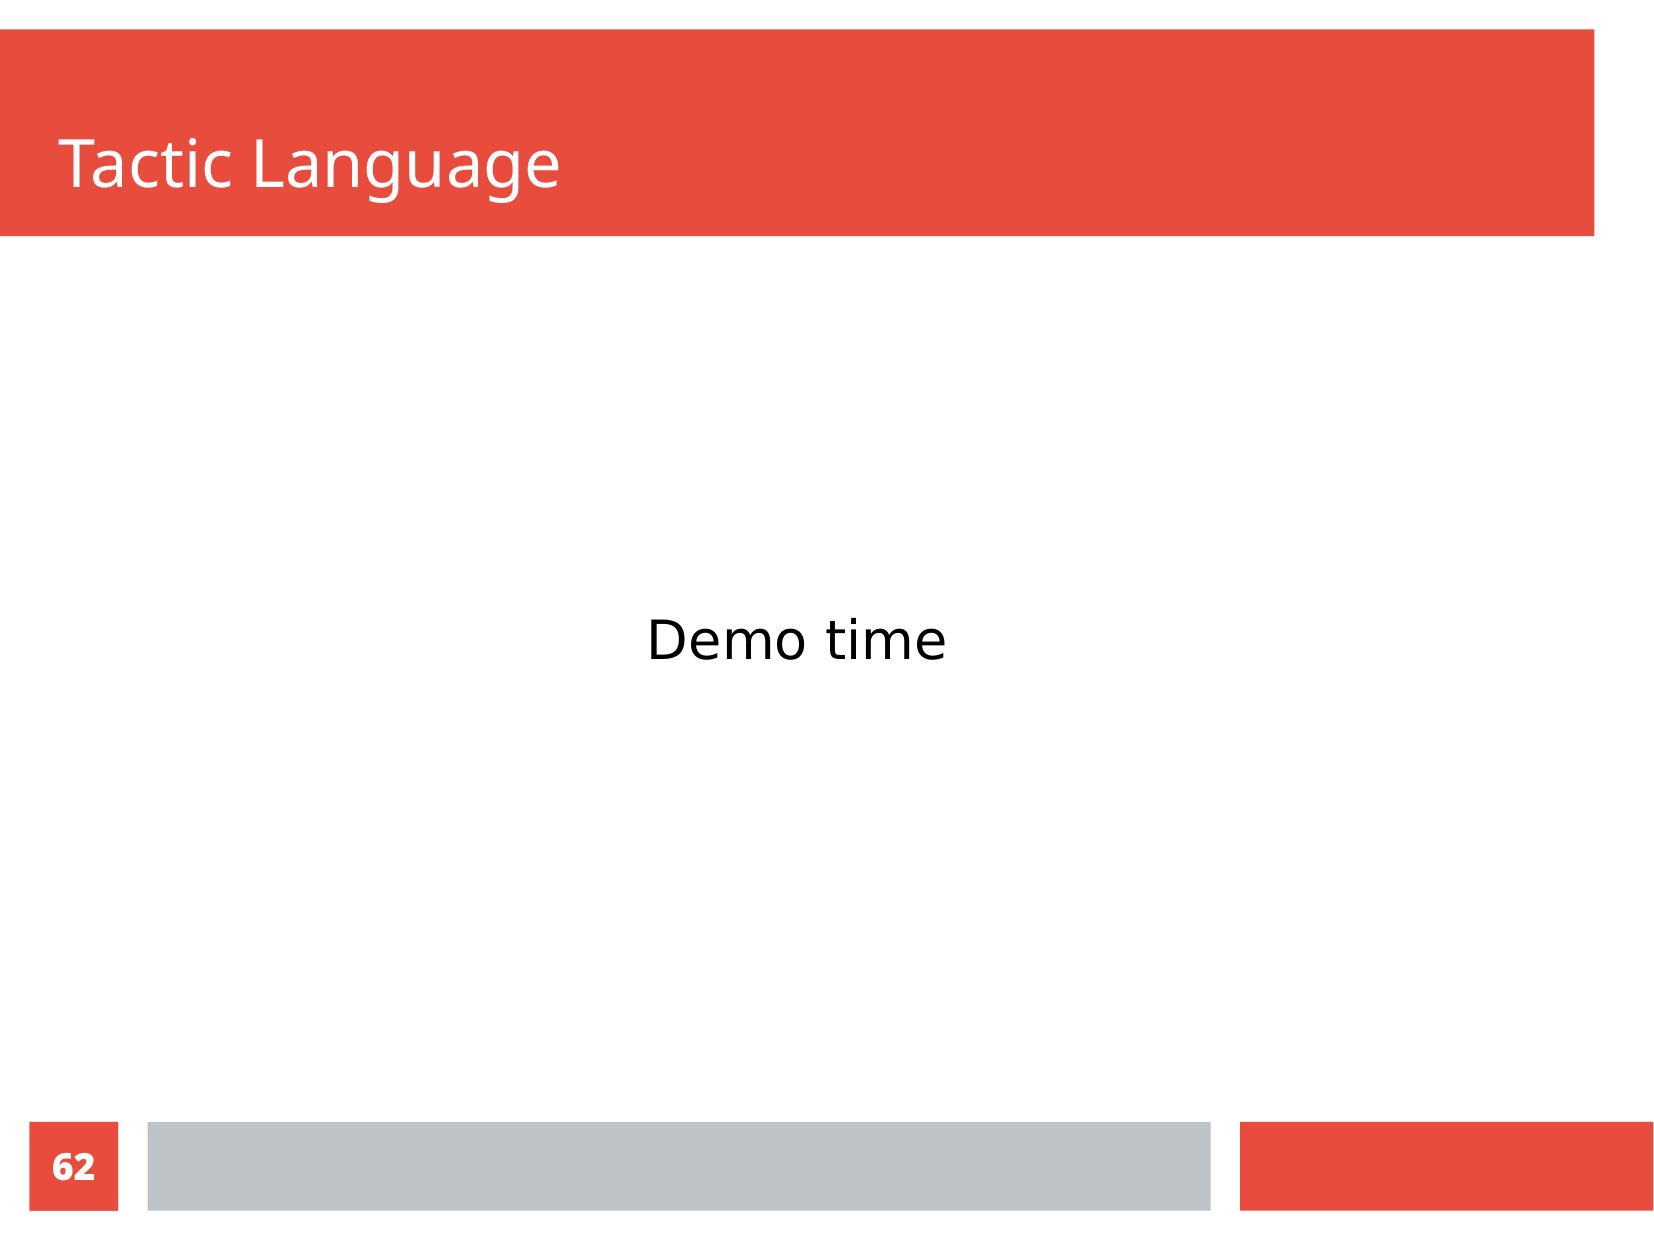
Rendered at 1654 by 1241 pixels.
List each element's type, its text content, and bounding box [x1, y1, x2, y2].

text_box Demo time [632, 601, 963, 680]
title Tactic Language [59, 59, 1595, 207]
